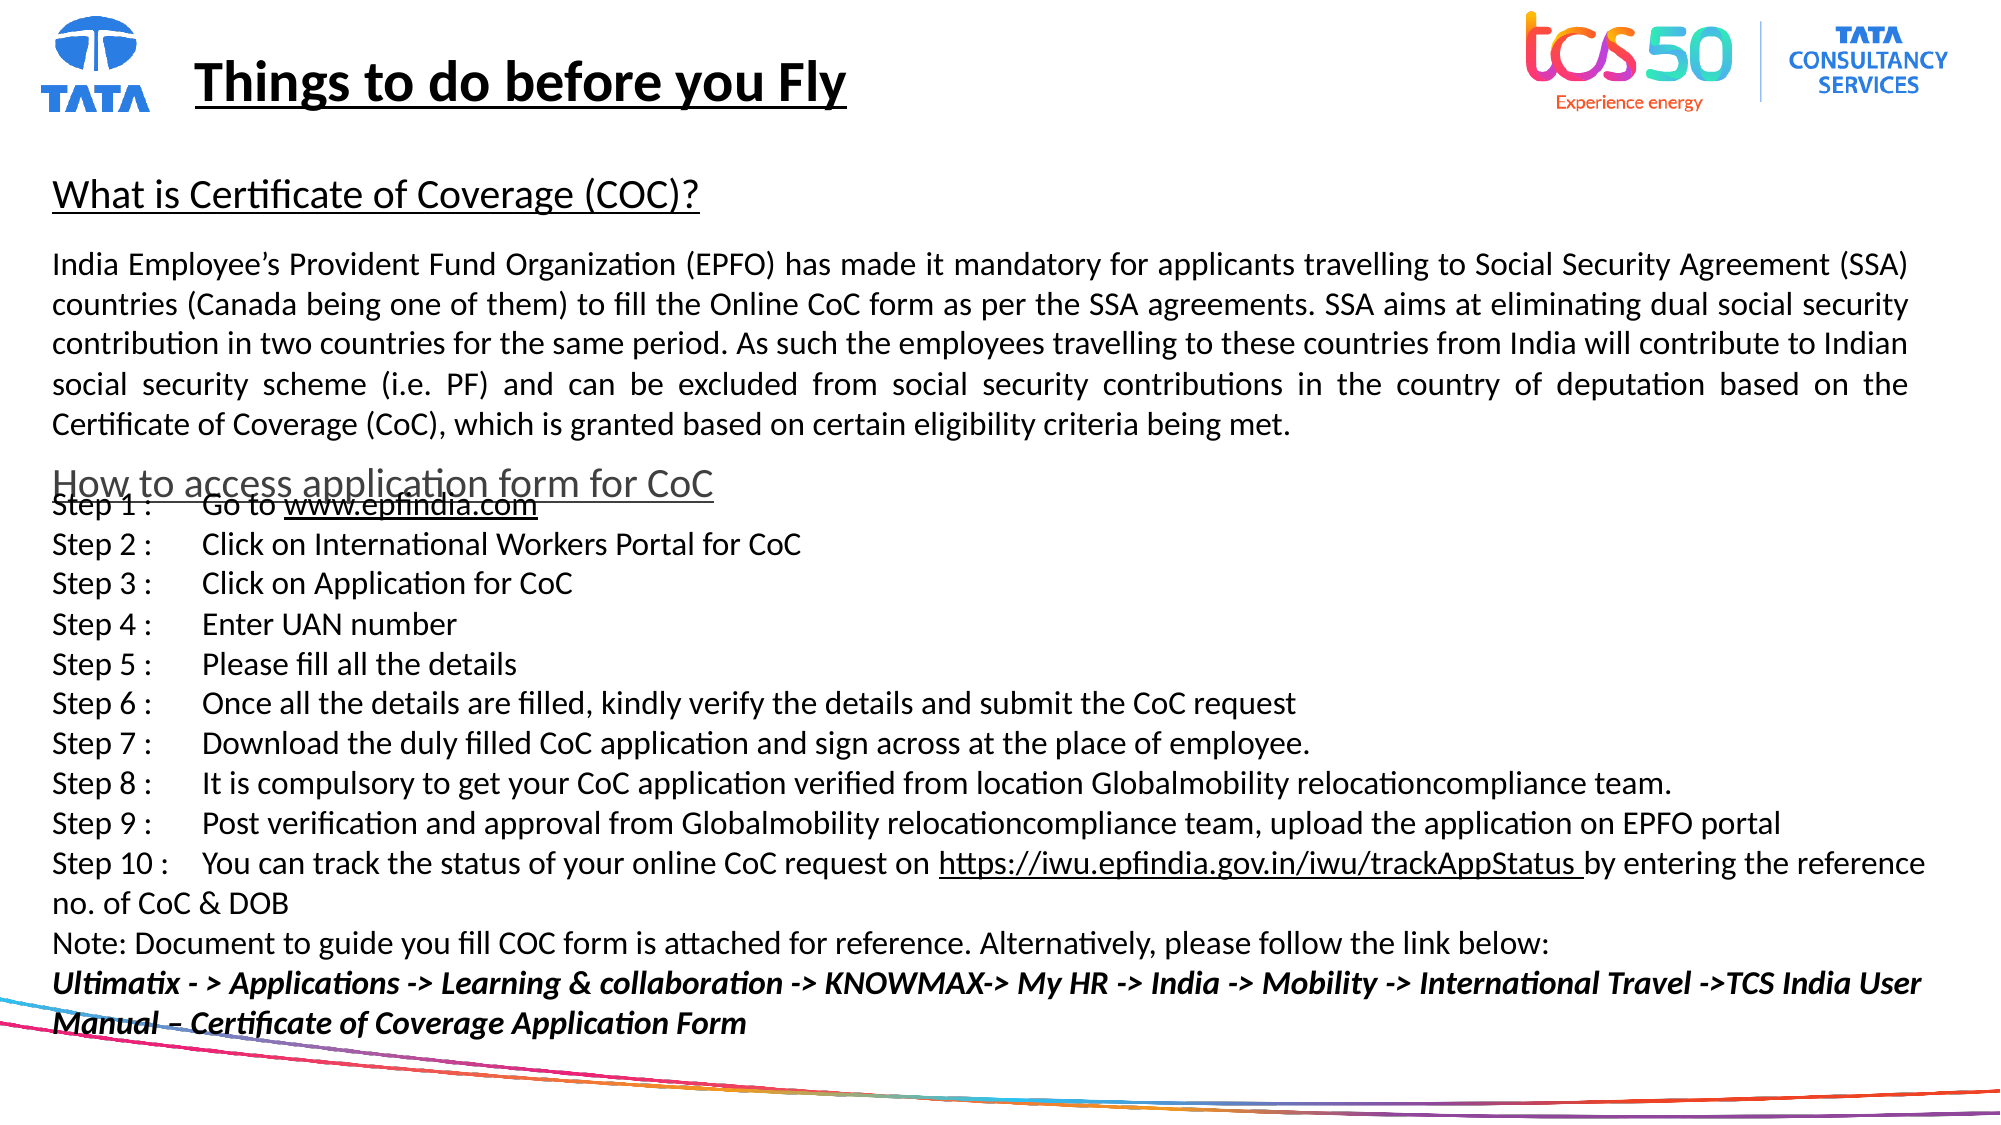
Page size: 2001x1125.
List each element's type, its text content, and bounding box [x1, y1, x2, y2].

title How to access application form for CoC [37, 456, 1850, 474]
picture [0, 949, 2000, 1125]
text_box India Employee’s Provident Fund Organization (EPFO) has made it mandatory for applicants travelling to Social Security Agreement (SSA) countries (Canada being one of them) to fill the Online CoC form as per the SSA agreements. SSA aims at eliminating dual social security contribution in two countries for the same period. As such the employees travelling to these countries from India will contribute to Indian social security scheme (i.e. PF) and can be excluded from social security contributions in the country of deputation based on the Certificate of Coverage (CoC), which is granted based on certain eligibility criteria being met. [37, 234, 1927, 449]
picture [41, 16, 150, 112]
text_box Step 1 : Go to www.epfindia.com Step 2 : Click on International Workers Portal for CoC Step 3 : Click on Application for CoC Step 4 : Enter UAN number Step 5 : Please fill all the details Step 6 : Once all the details are filled, kindly verify the details and submit the CoC request Step 7 : Download the duly filled CoC application and sign across at the place of employee. Step 8 : It is compulsory to get your CoC application verified from location Globalmobility relocationcompliance team. Step 9 : Post verification and approval from Globalmobility relocationcompliance team, upload the application on EPFO portal Step 10 : You can track the status of your online CoC request on https://iwu.epfindia.gov.in/iwu/trackAppStatus by entering the reference no. of CoC & DOB Note: Document to guide you fill COC form is attached for reference. Alternatively, please follow the link below: Ultimatix - > Applications -> Learning & collaboration -> KNOWMAX-> My HR -> India -> Mobility -> International Travel ->TCS India User Manual – Certificate of Coverage Application Form [37, 474, 1975, 1049]
text_box Things to do before you Fly [179, 46, 1830, 105]
text_box What is Certificate of Coverage (COC)? [37, 139, 1434, 234]
picture [1526, 11, 1948, 112]
